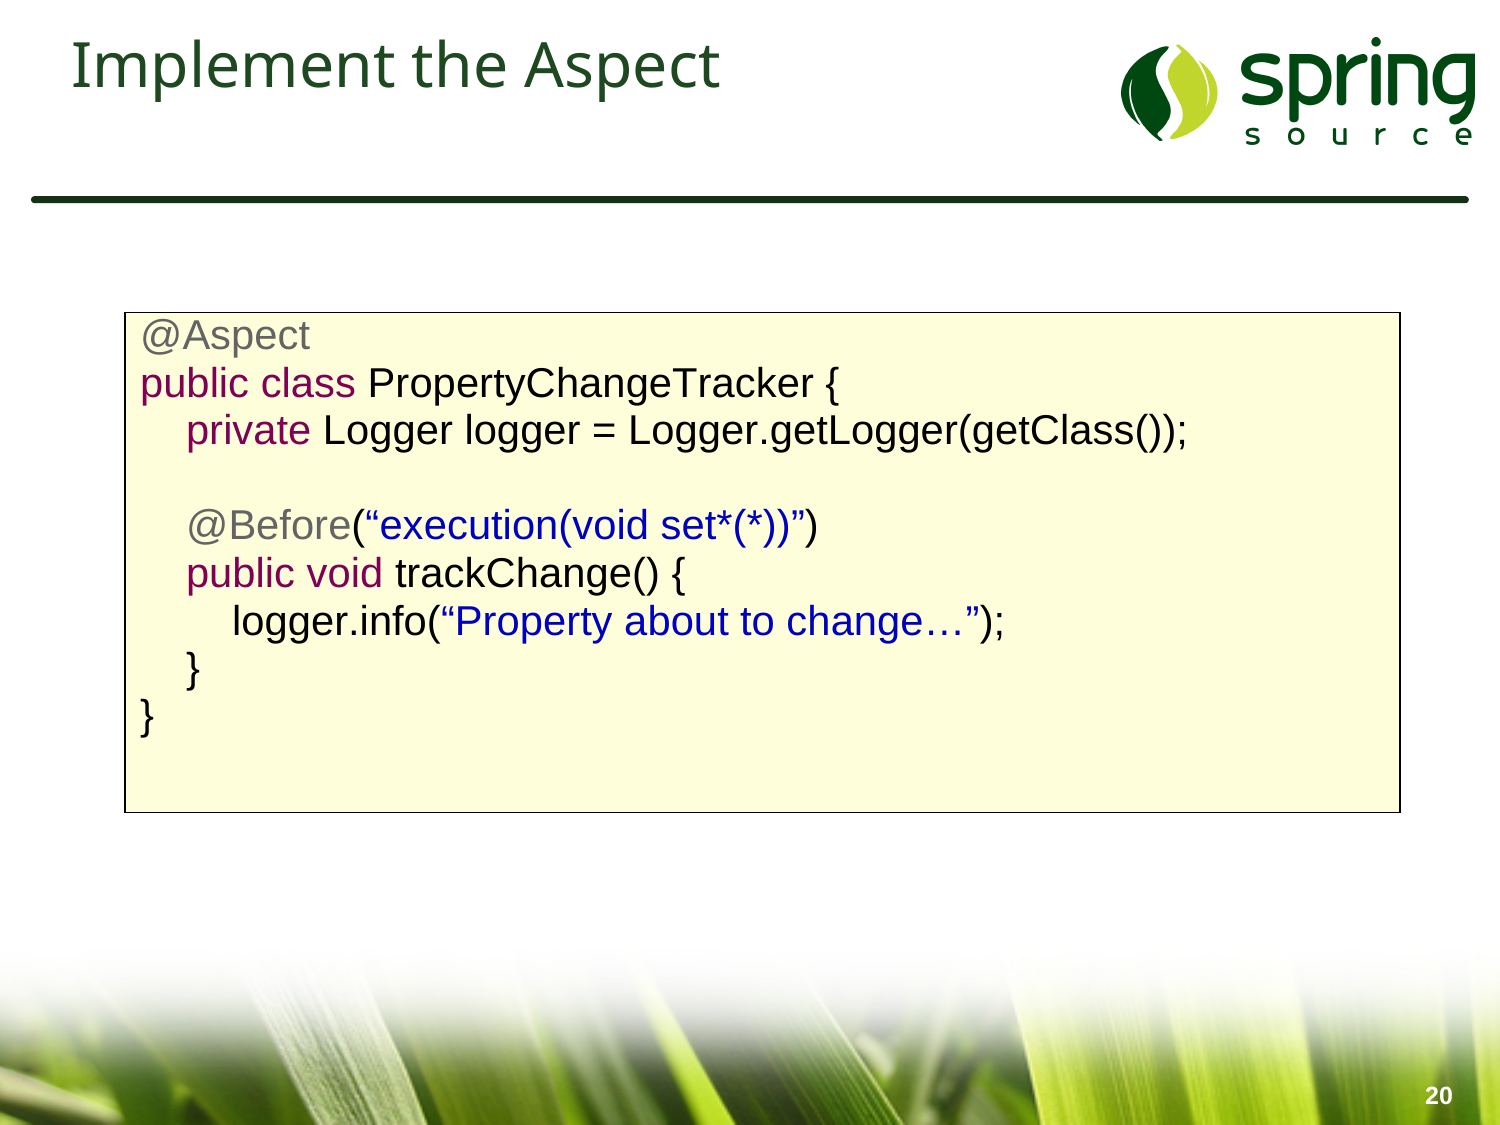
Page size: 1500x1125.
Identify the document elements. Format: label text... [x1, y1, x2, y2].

title Implement the Aspect [56, 13, 1089, 176]
picture [0, 944, 1500, 1125]
picture [1121, 37, 1475, 145]
list @Aspect public class PropertyChangeTracker { private Logger logger = Logger.getLogger(getClass()); @Before(“execution(void set*(*))”) public void trackChange() { logger.info(“Property about to change…”); } } [125, 312, 1401, 813]
